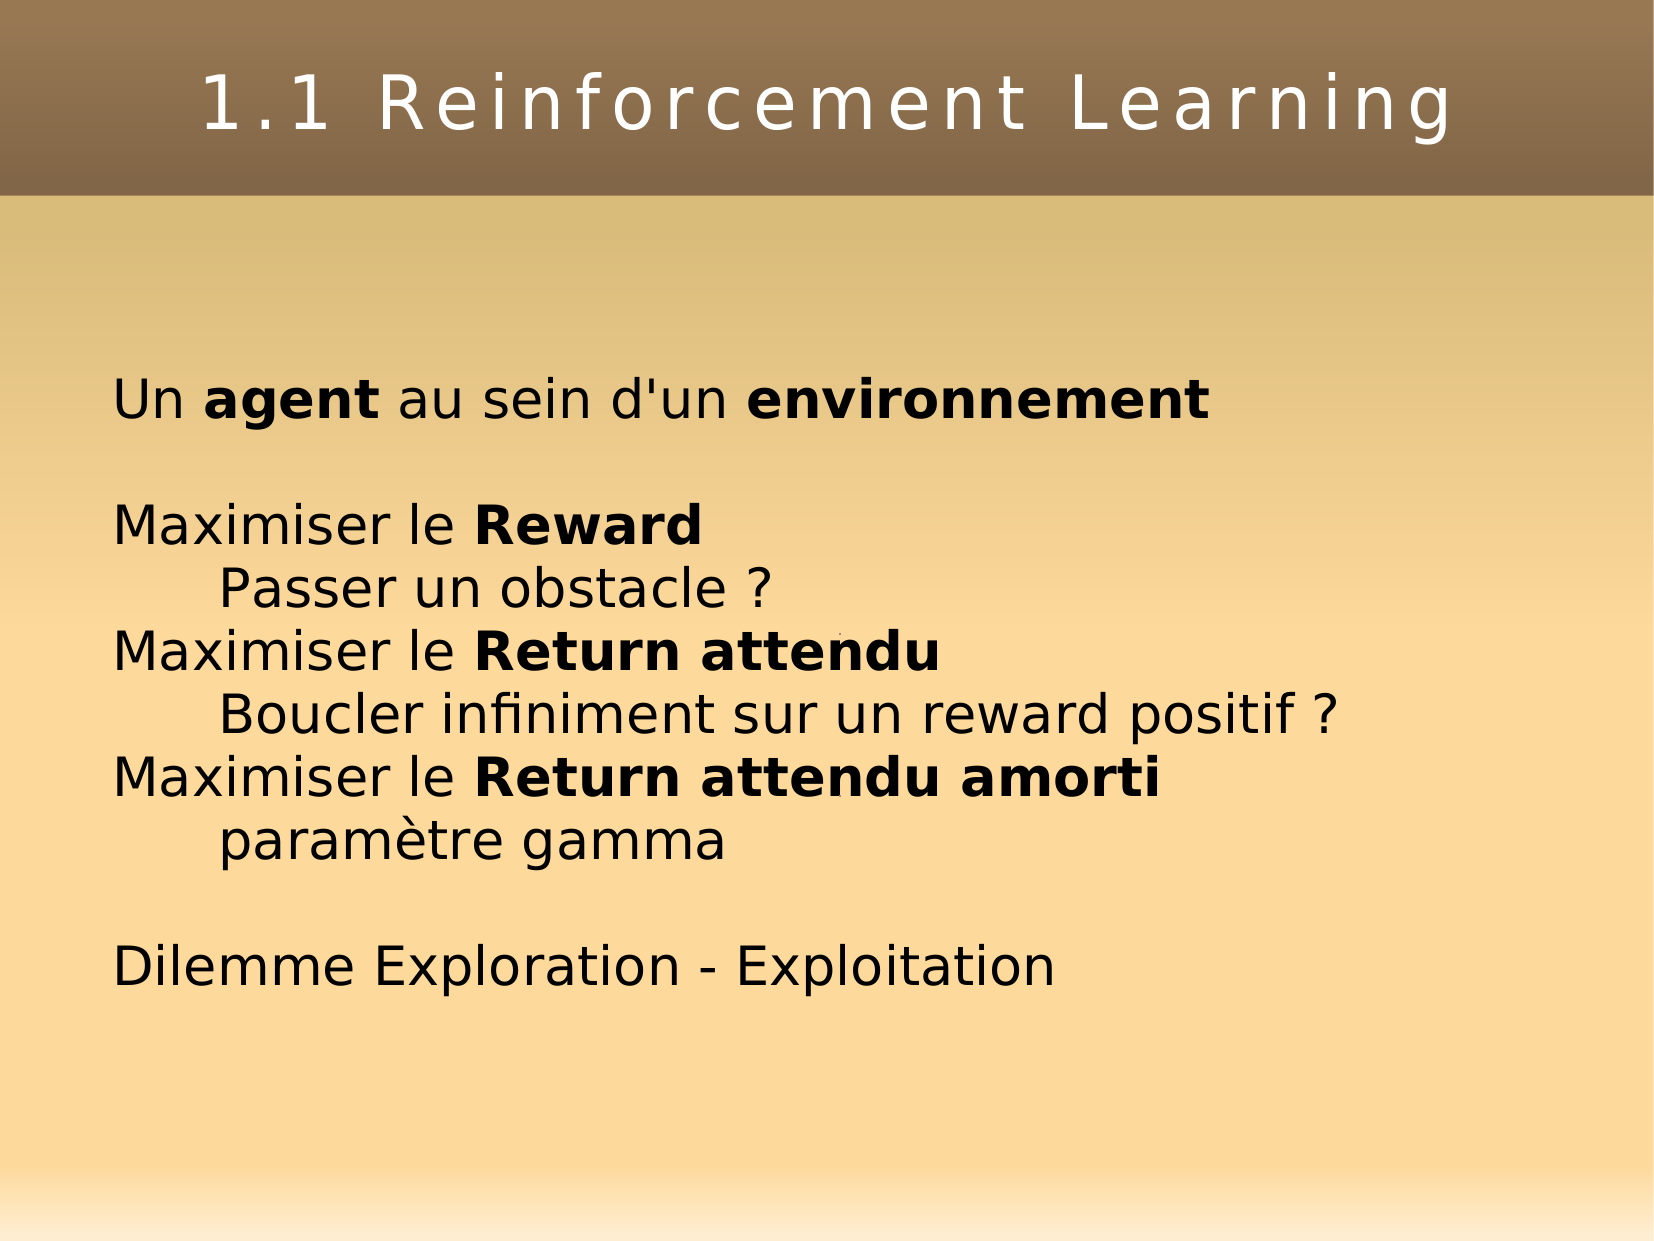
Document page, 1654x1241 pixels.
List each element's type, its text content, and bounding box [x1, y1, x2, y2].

title 1.1 Reinforcement Learning [59, 29, 1595, 178]
subtitle Un agent au sein d'un environnement Maximiser le Reward Passer un obstacle ? Maximiser le Return attendu Boucler infiniment sur un reward positif ? Maximiser le Return attendu amorti paramètre gamma Dilemme Exploration - Exploitation [76, 274, 1565, 1093]
picture [0, 0, 1654, 1241]
